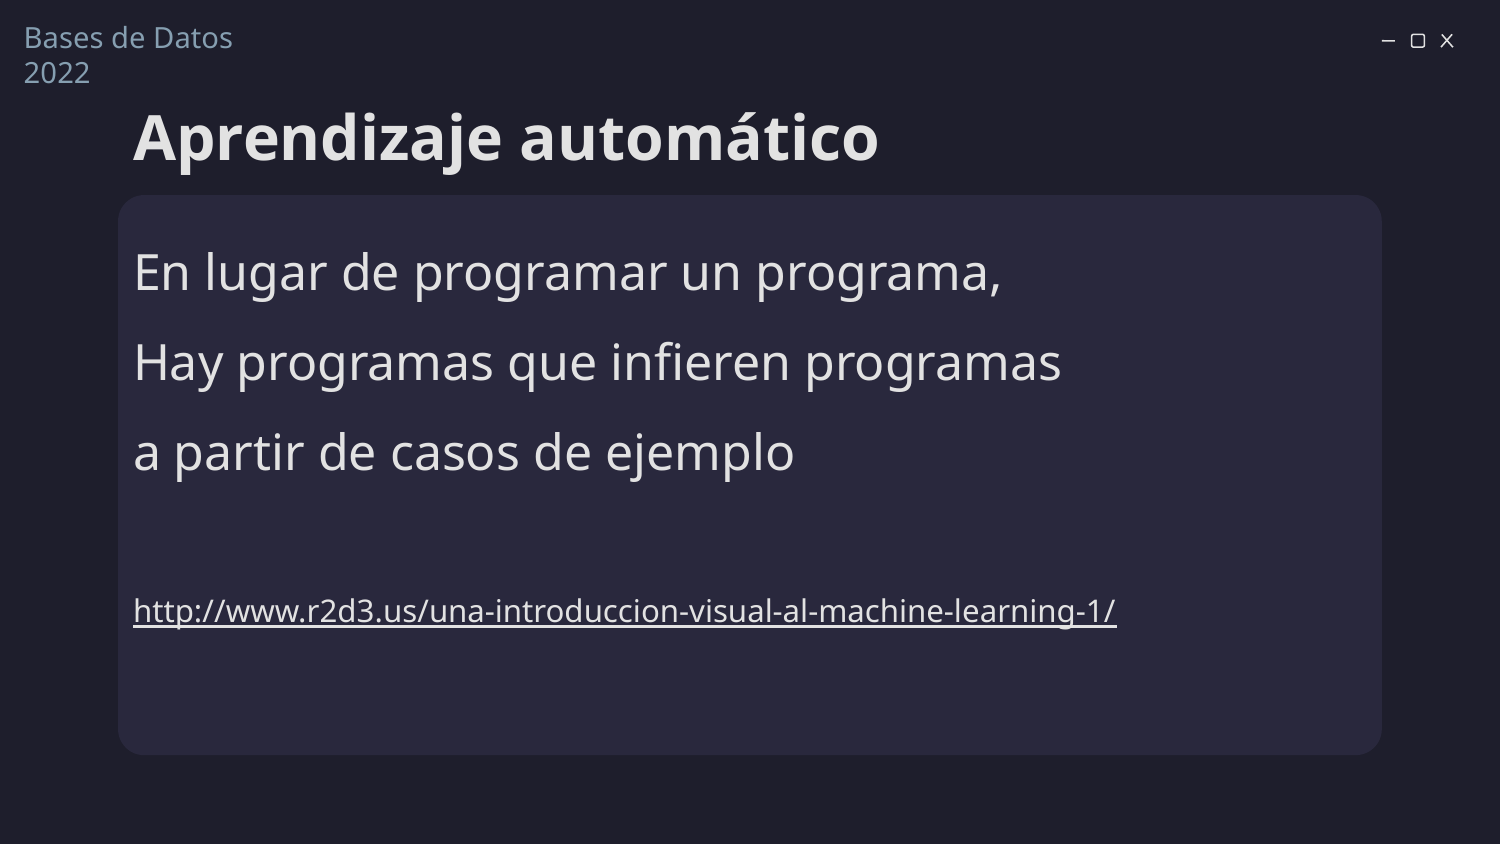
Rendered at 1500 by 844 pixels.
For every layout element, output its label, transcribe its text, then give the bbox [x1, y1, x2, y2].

list En lugar de programar un programa, Hay programas que infieren programas a partir de casos de ejemplo http://www.r2d3.us/una-introduccion-visual-al-machine-learning-1/ [118, 195, 1382, 750]
title Aprendizaje automático [118, 88, 1382, 183]
